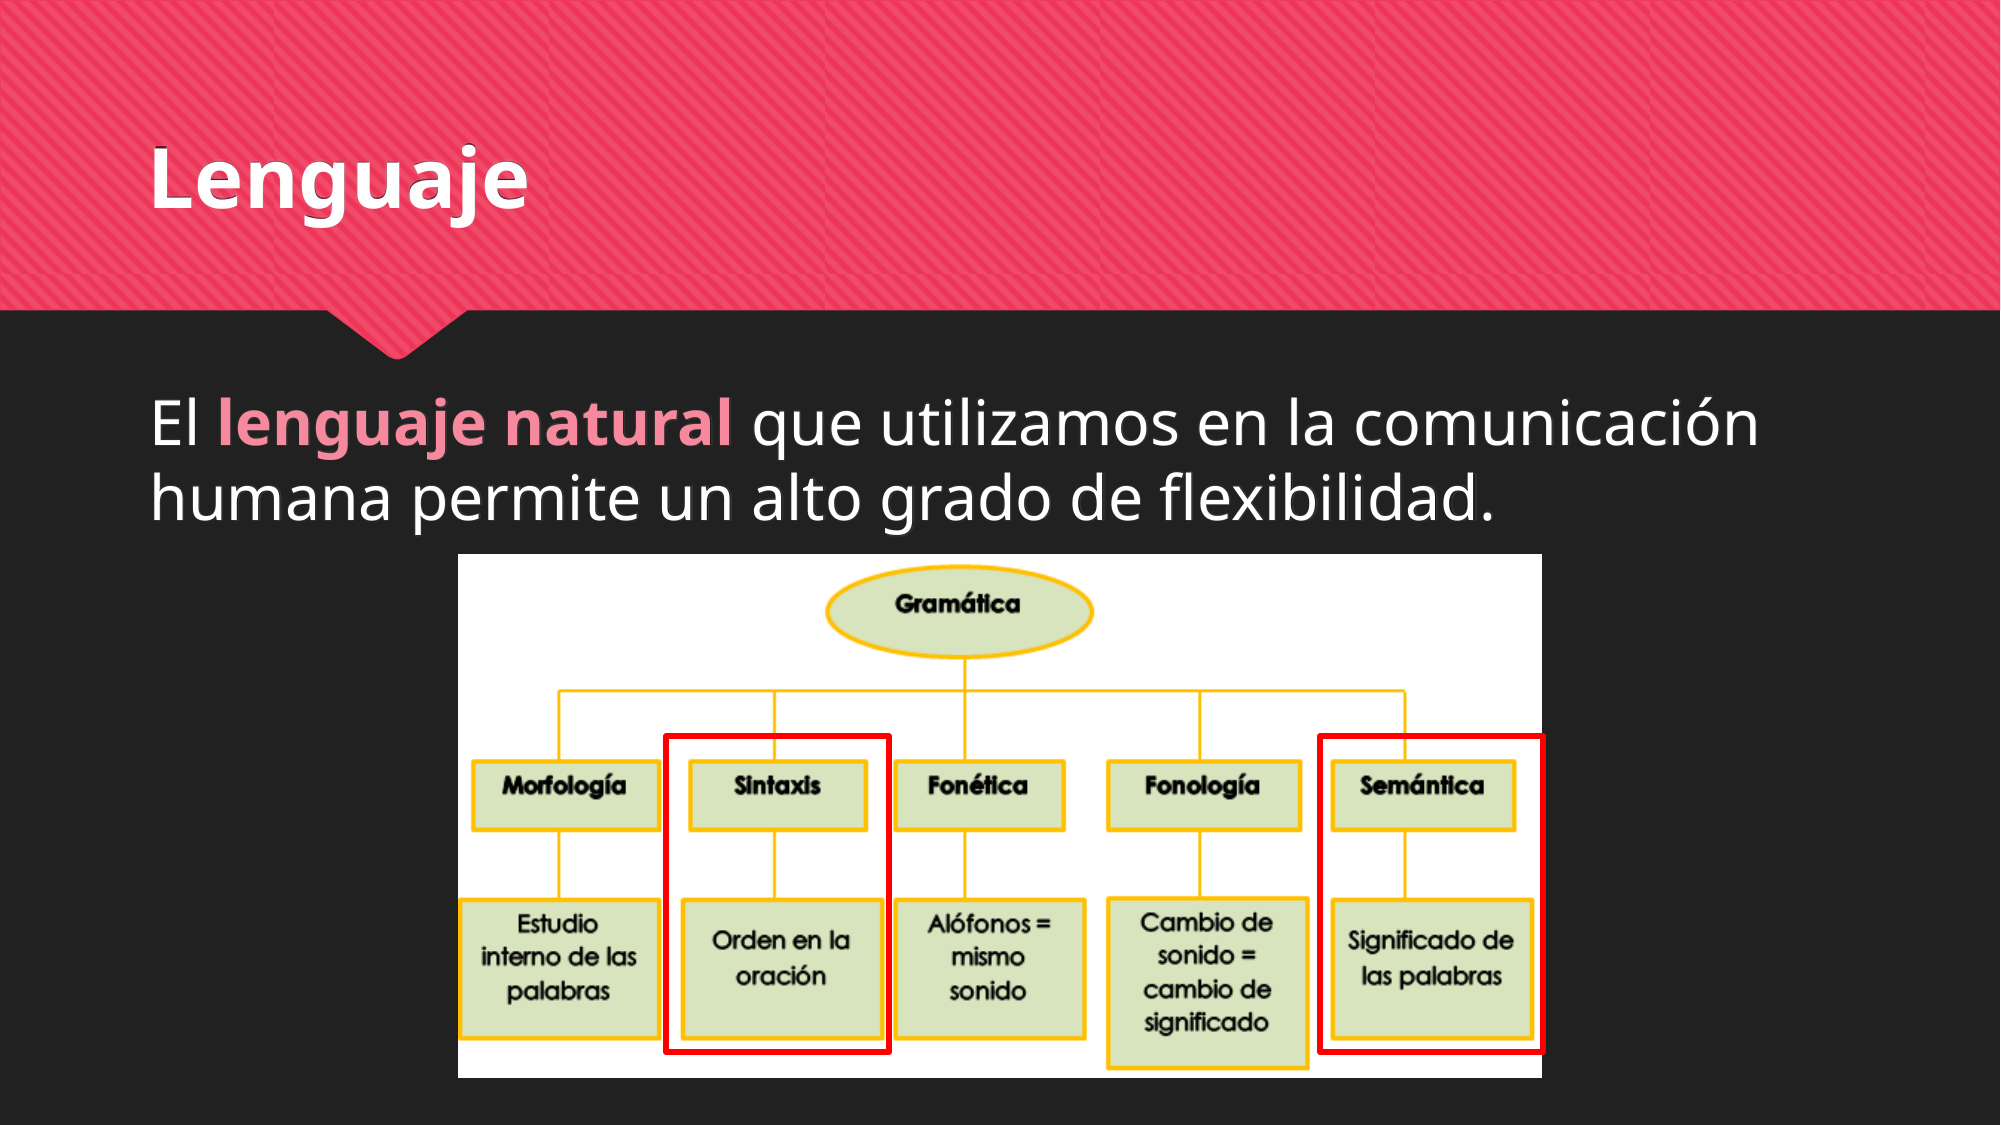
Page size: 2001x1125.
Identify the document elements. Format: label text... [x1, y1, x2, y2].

picture [458, 554, 1542, 1078]
picture [1323, 739, 1540, 1049]
title Lenguaje [132, 73, 1868, 233]
list El lenguaje natural que utilizamos en la comunicación humana permite un alto grado de flexibilidad. [134, 375, 1866, 973]
